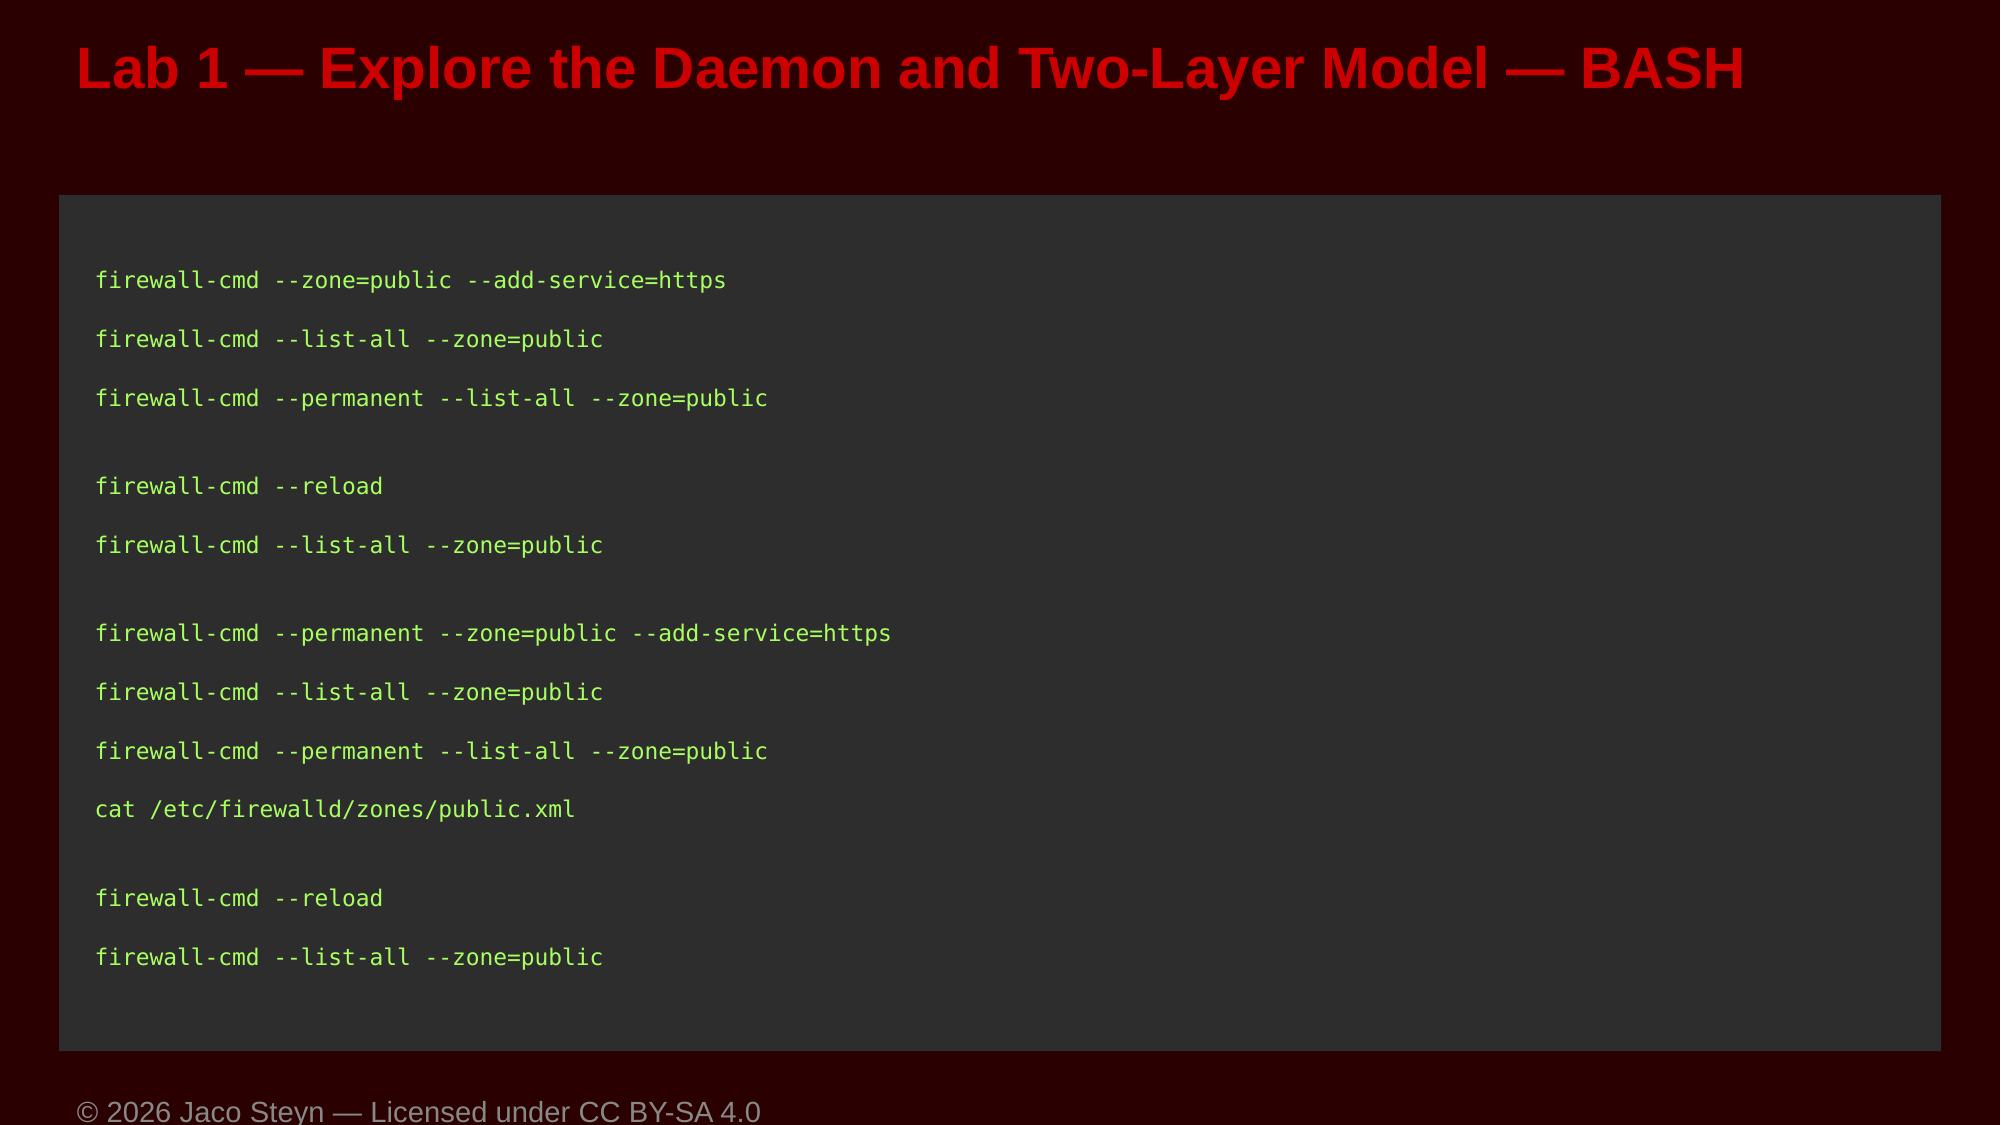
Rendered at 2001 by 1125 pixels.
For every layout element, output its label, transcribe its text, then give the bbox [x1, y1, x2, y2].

text_box Lab 1 — Explore the Daemon and Two-Layer Model — BASH [59, 23, 1942, 178]
text_box © 2026 Jaco Steyn — Licensed under CC BY-SA 4.0 [59, 1083, 1942, 1120]
text_box firewall-cmd --zone=public --add-service=https firewall-cmd --list-all --zone=public firewall-cmd --permanent --list-all --zone=public firewall-cmd --reload firewall-cmd --list-all --zone=public firewall-cmd --permanent --zone=public --add-service=https firewall-cmd --list-all --zone=public firewall-cmd --permanent --list-all --zone=public cat /etc/firewalld/zones/public.xml firewall-cmd --reload firewall-cmd --list-all --zone=public [59, 194, 1942, 1052]
